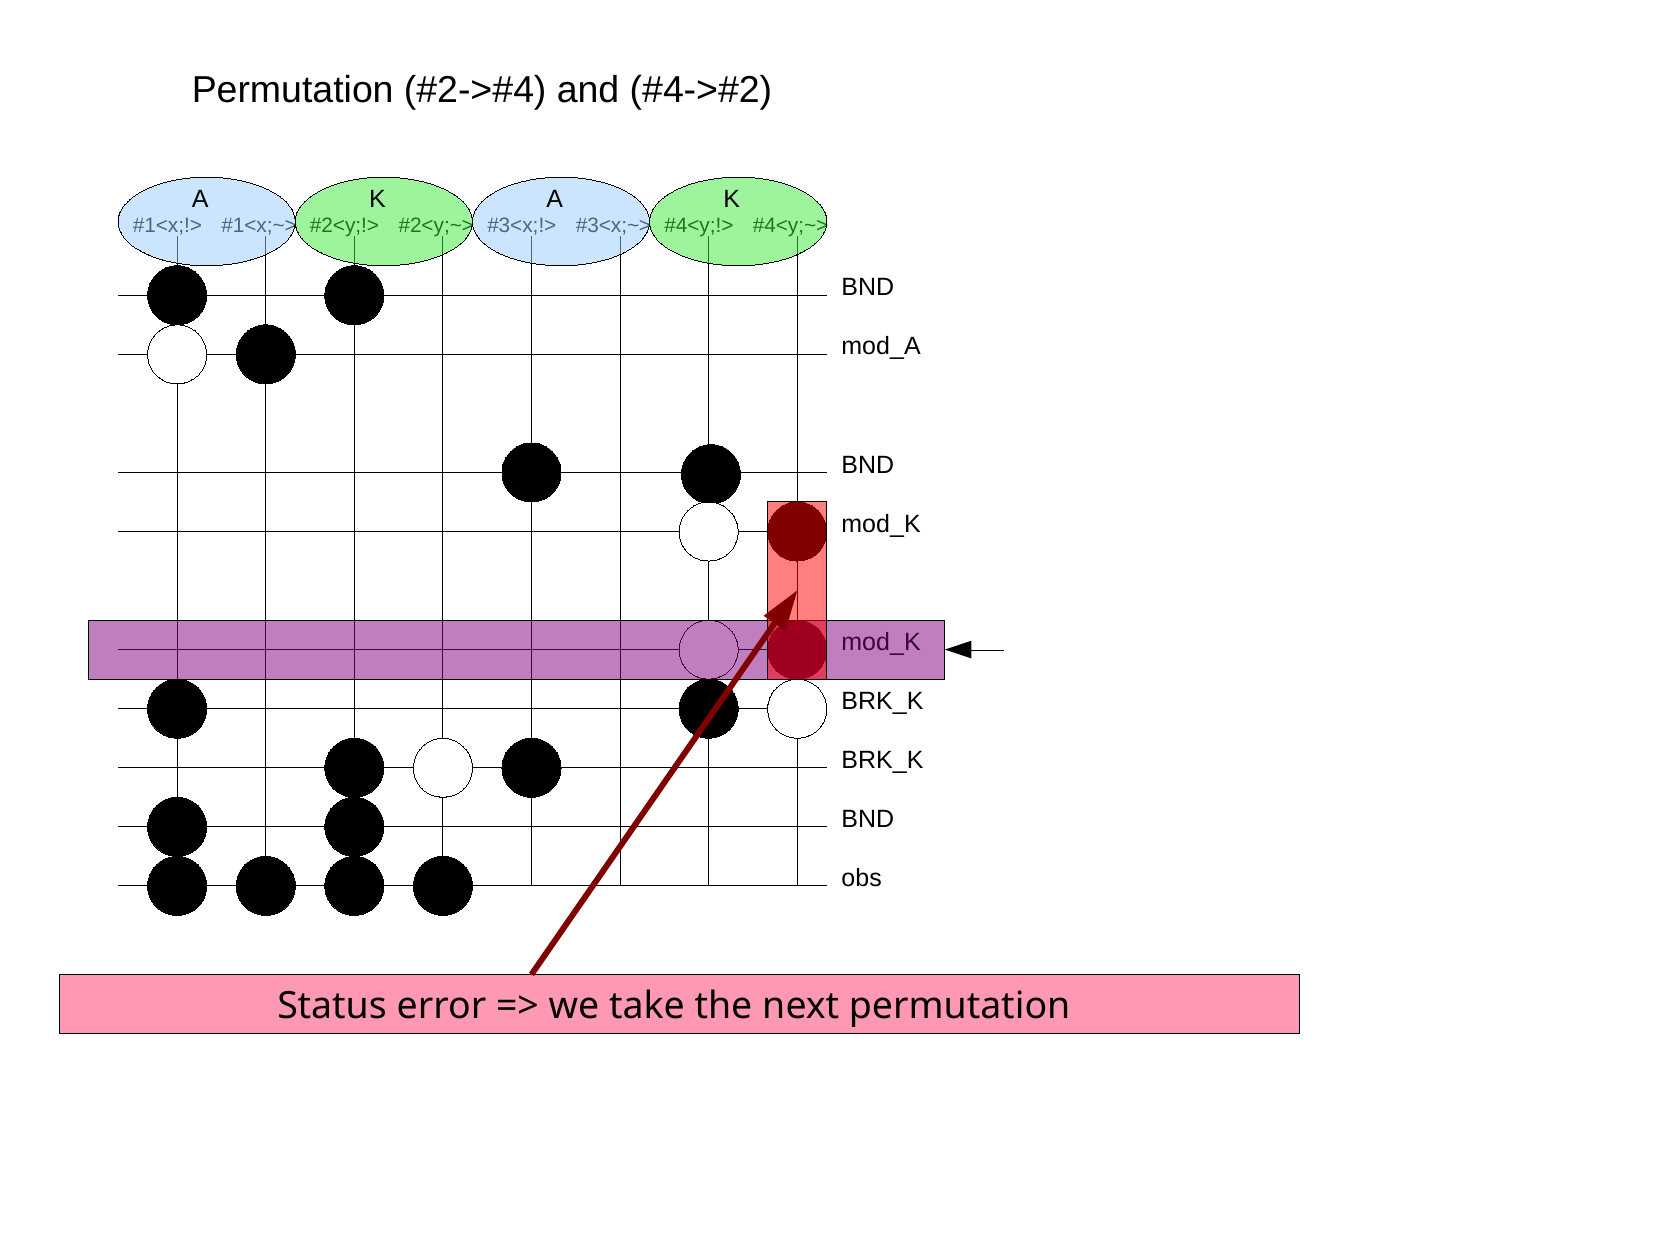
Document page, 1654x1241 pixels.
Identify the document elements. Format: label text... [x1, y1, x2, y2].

text_box obs [826, 856, 897, 916]
text_box [236, 324, 296, 384]
text_box #2<y;~> [461, 230, 472, 245]
text_box [679, 444, 741, 562]
text_box #4<y;!> [649, 227, 661, 245]
text_box BND [826, 442, 910, 501]
text_box BND [826, 797, 910, 857]
text_box BRK_K [826, 738, 939, 798]
text_box A [177, 177, 224, 220]
text_box [501, 738, 562, 798]
text_box mod_K [827, 501, 937, 562]
text_box K [354, 177, 401, 220]
text_box [501, 442, 562, 502]
text_box Permutation (#2->#4) and (#4->#2) [177, 61, 788, 119]
text_box #3<x;~> [638, 230, 649, 245]
text_box [236, 856, 296, 916]
text_box A [531, 177, 578, 220]
text_box #2<y;!> [295, 228, 307, 245]
text_box [740, 501, 945, 739]
text_box #3<x;!> [472, 227, 484, 245]
text_box [413, 738, 473, 798]
text_box [147, 797, 207, 916]
text_box [413, 856, 473, 916]
text_box BND [826, 265, 910, 324]
text_box Status error => we take the next permutation [59, 974, 1300, 1034]
text_box [118, 177, 827, 384]
text_box #1<x;!> [118, 228, 130, 245]
text_box [88, 619, 771, 739]
text_box K [708, 177, 756, 220]
text_box mod_A [826, 324, 937, 384]
text_box [324, 738, 384, 916]
text_box [700, 690, 739, 739]
text_box #4<y;~> [815, 206, 843, 245]
text_box #1<x;~> [283, 229, 295, 245]
text_box BRK_K [826, 680, 939, 738]
